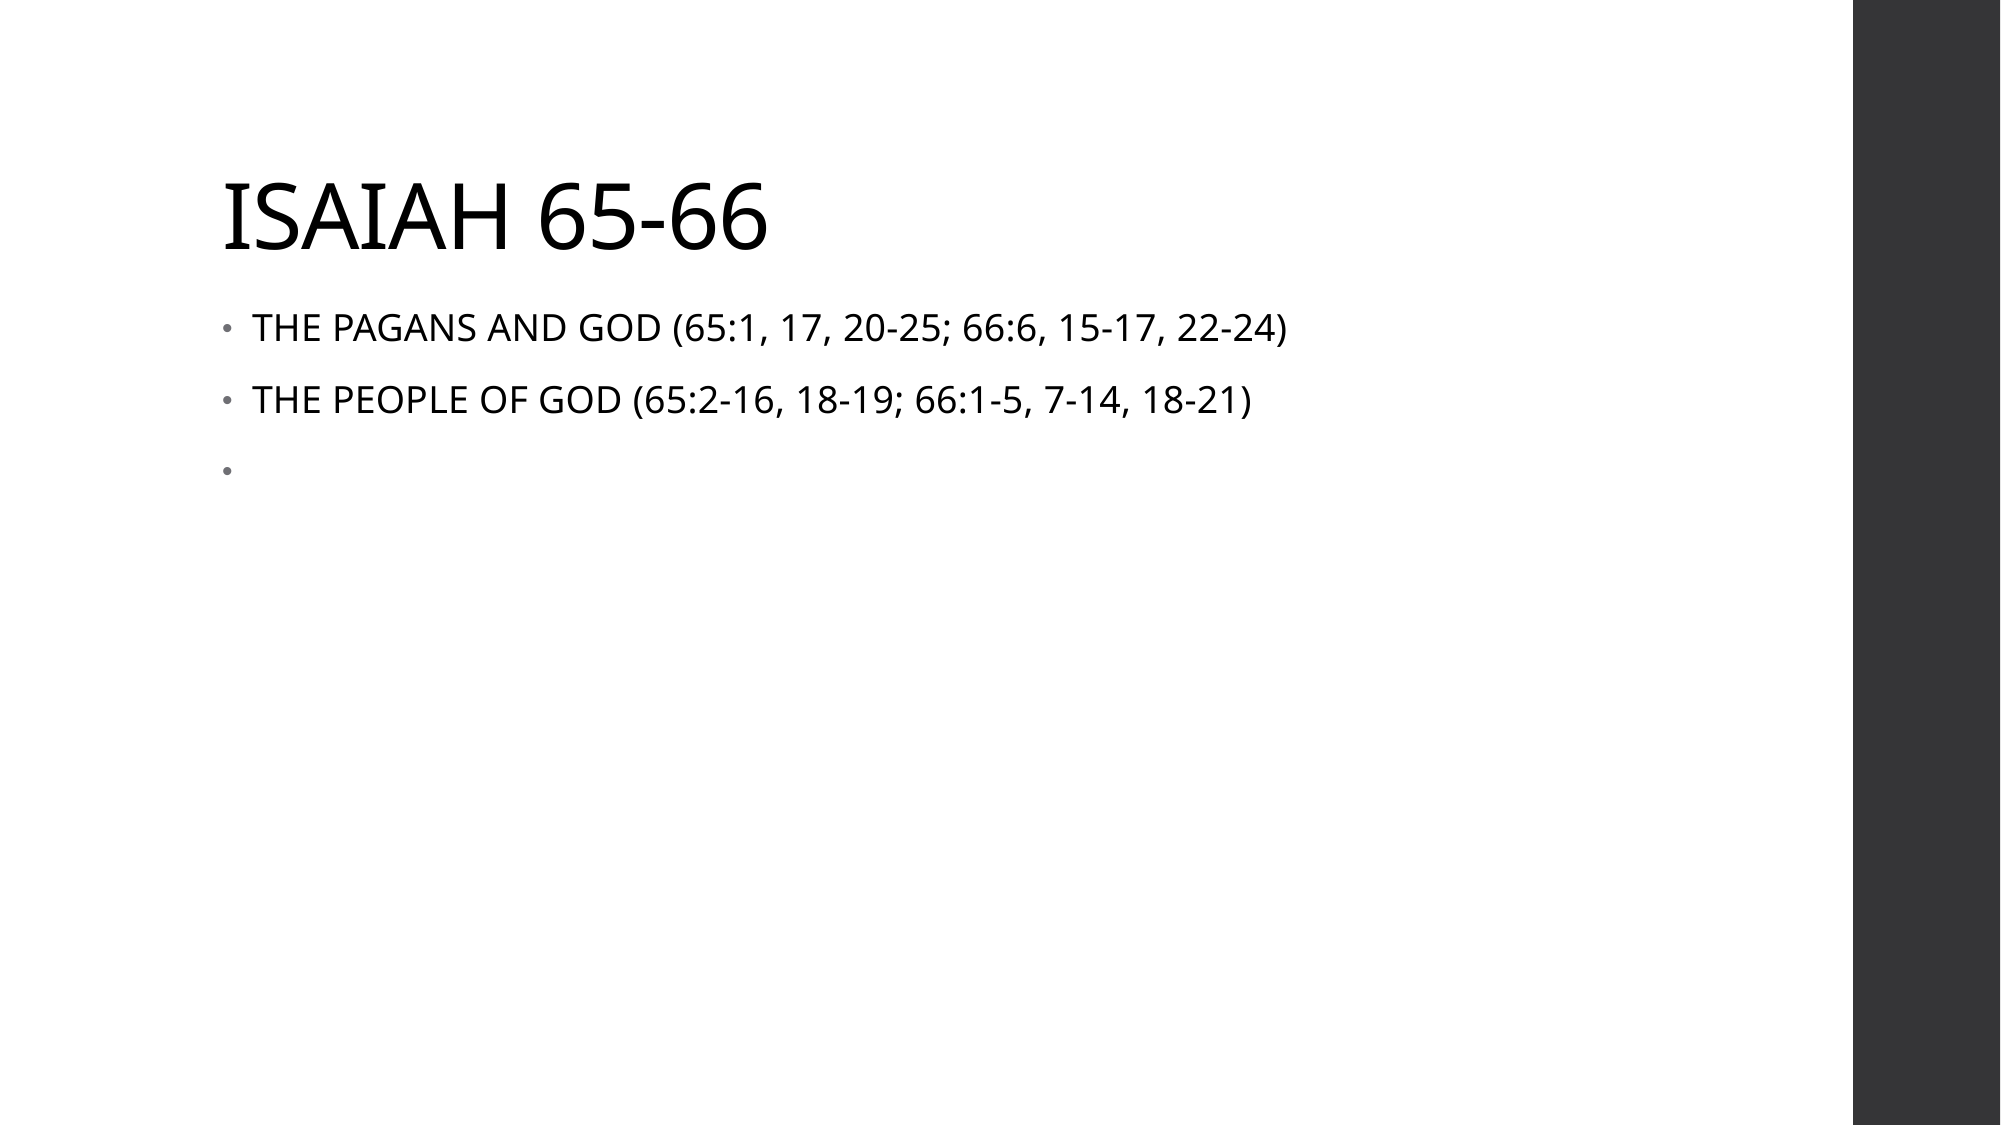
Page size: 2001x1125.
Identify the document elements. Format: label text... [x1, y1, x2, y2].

title ISAIAH 65-66 [206, 60, 1797, 278]
list THE PAGANS AND GOD (65:1, 17, 20-25; 66:6, 15-17, 22-24) THE PEOPLE OF GOD (65:2-16, 18-19; 66:1-5, 7-14, 18-21) [206, 299, 1617, 1014]
